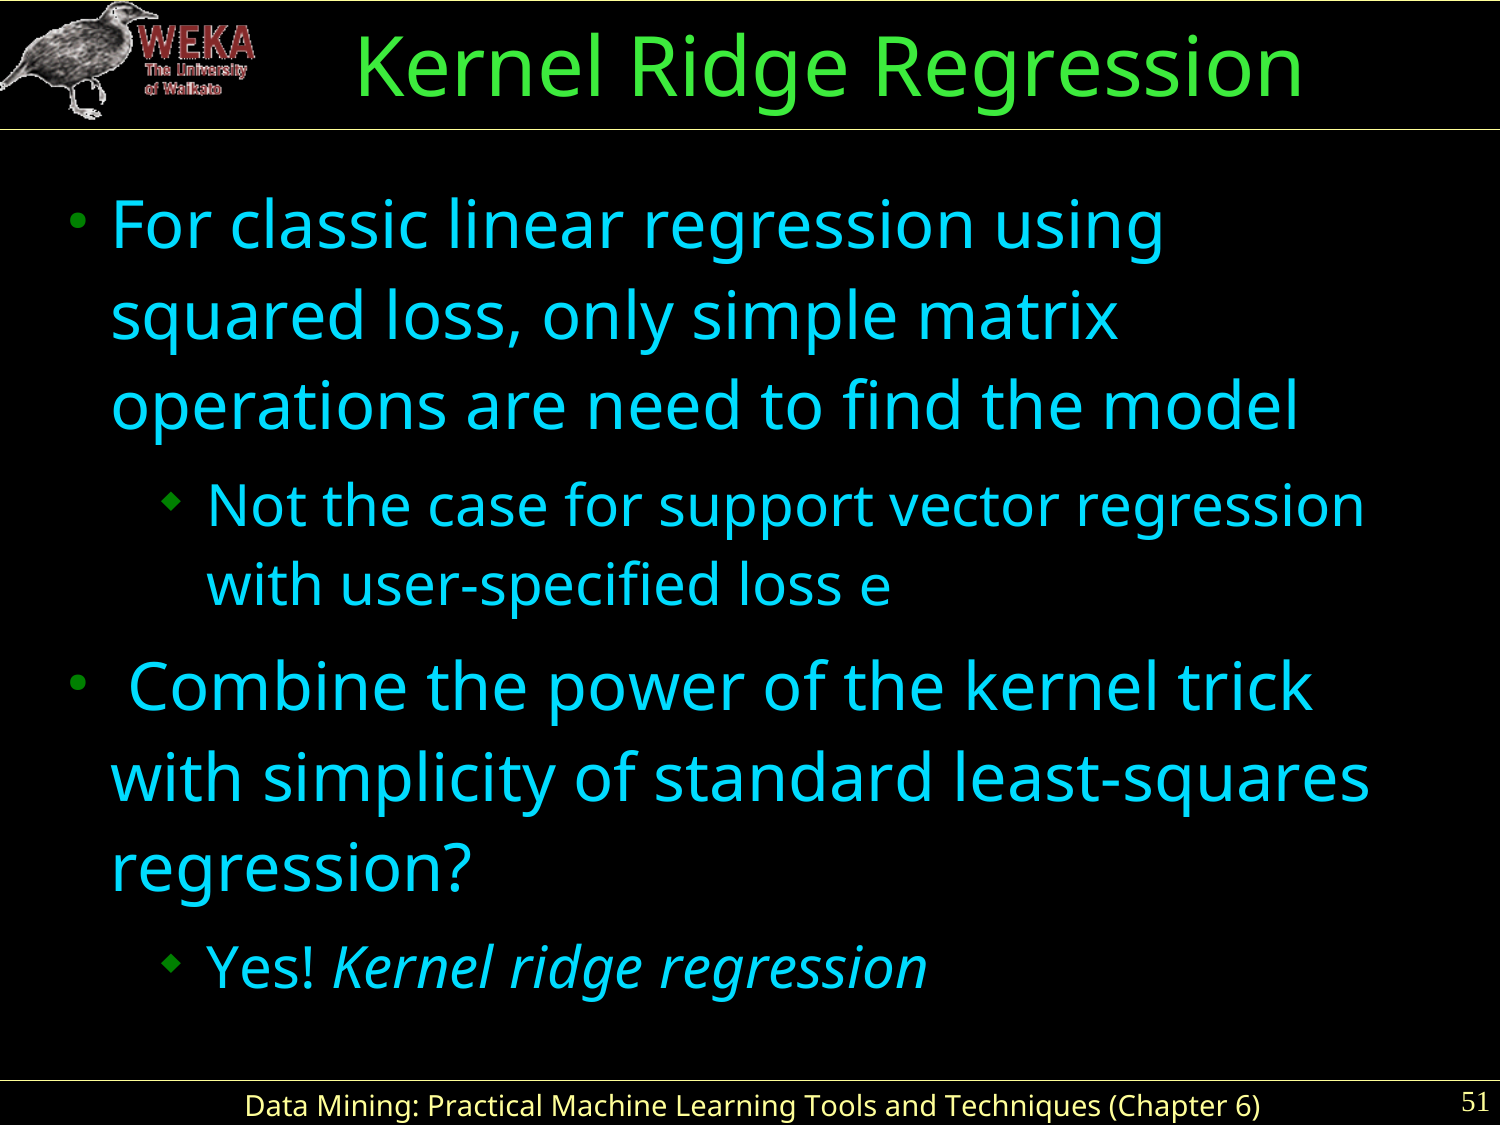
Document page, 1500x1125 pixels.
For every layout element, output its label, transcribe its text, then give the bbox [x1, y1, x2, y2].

picture [0, 1, 266, 129]
list For classic linear regression using squared loss, only simple matrix operations are need to find the model Not the case for support vector regression with user-specified loss e Combine the power of the kernel trick with simplicity of standard least-squares regression? Yes! Kernel ridge regression [67, 177, 1418, 1093]
title Kernel Ridge Regression [353, 0, 1429, 159]
